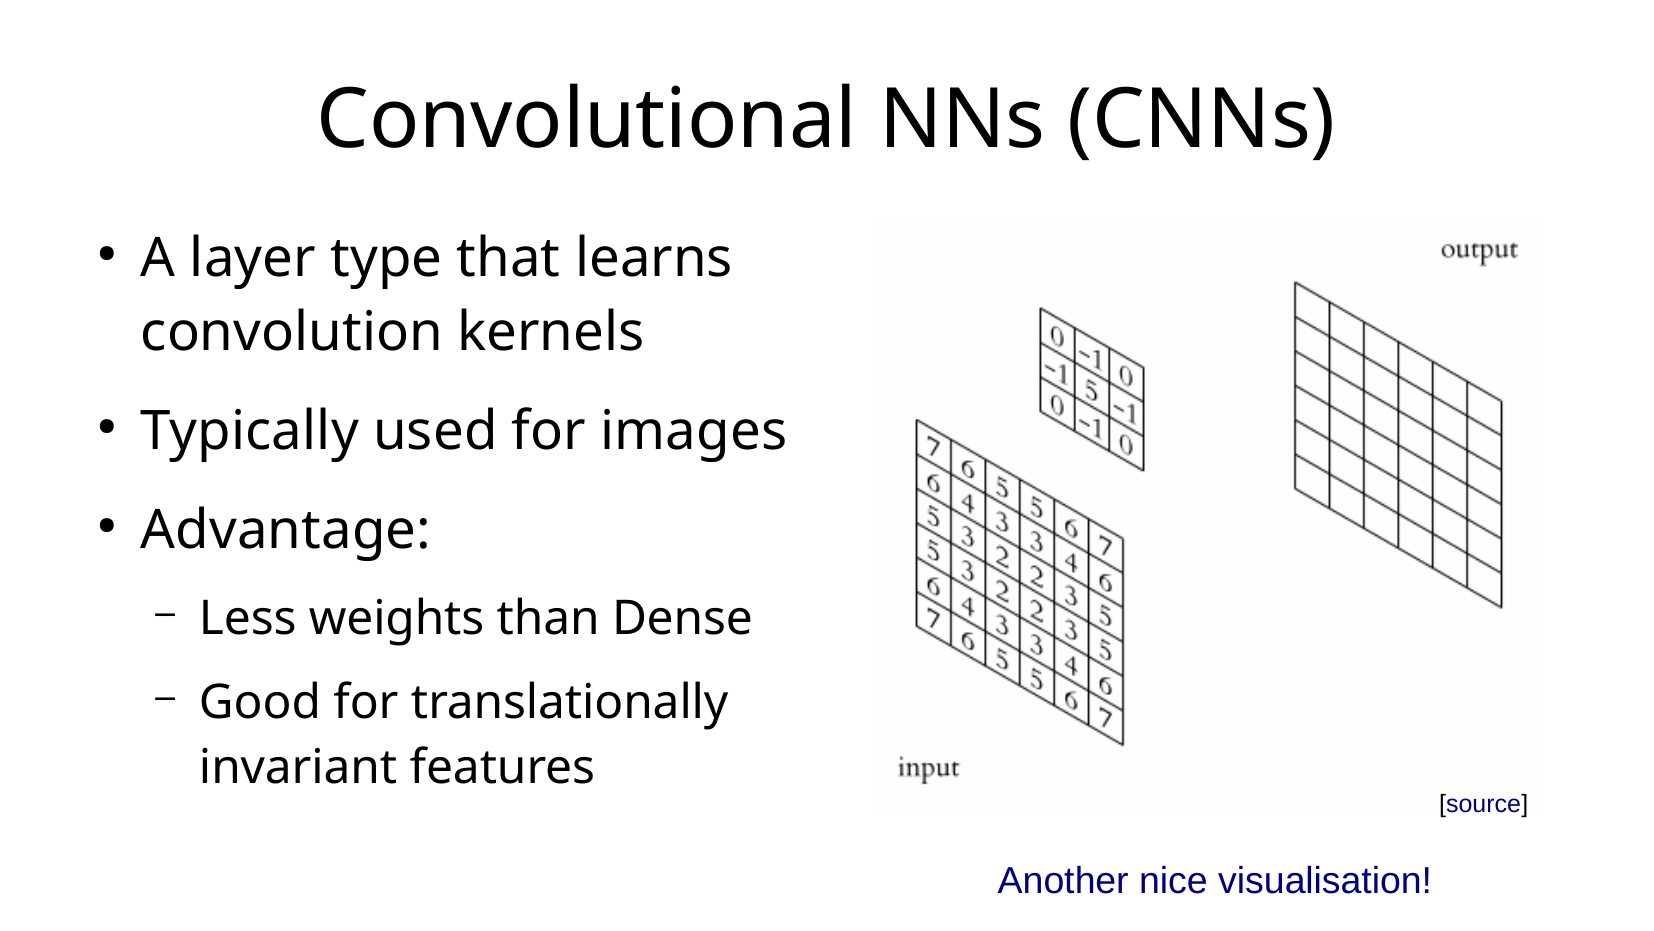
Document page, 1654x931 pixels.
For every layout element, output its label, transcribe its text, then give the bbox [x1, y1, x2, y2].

list A layer type that learns convolution kernels Typically used for images Advantage: Less weights than Dense Good for translationally invariant features [82, 217, 809, 811]
text_box Another nice visualisation! [795, 851, 1636, 931]
picture [873, 217, 1544, 810]
text_box [source] [1398, 782, 1544, 826]
title Convolutional NNs (CNNs) [82, 37, 1571, 193]
